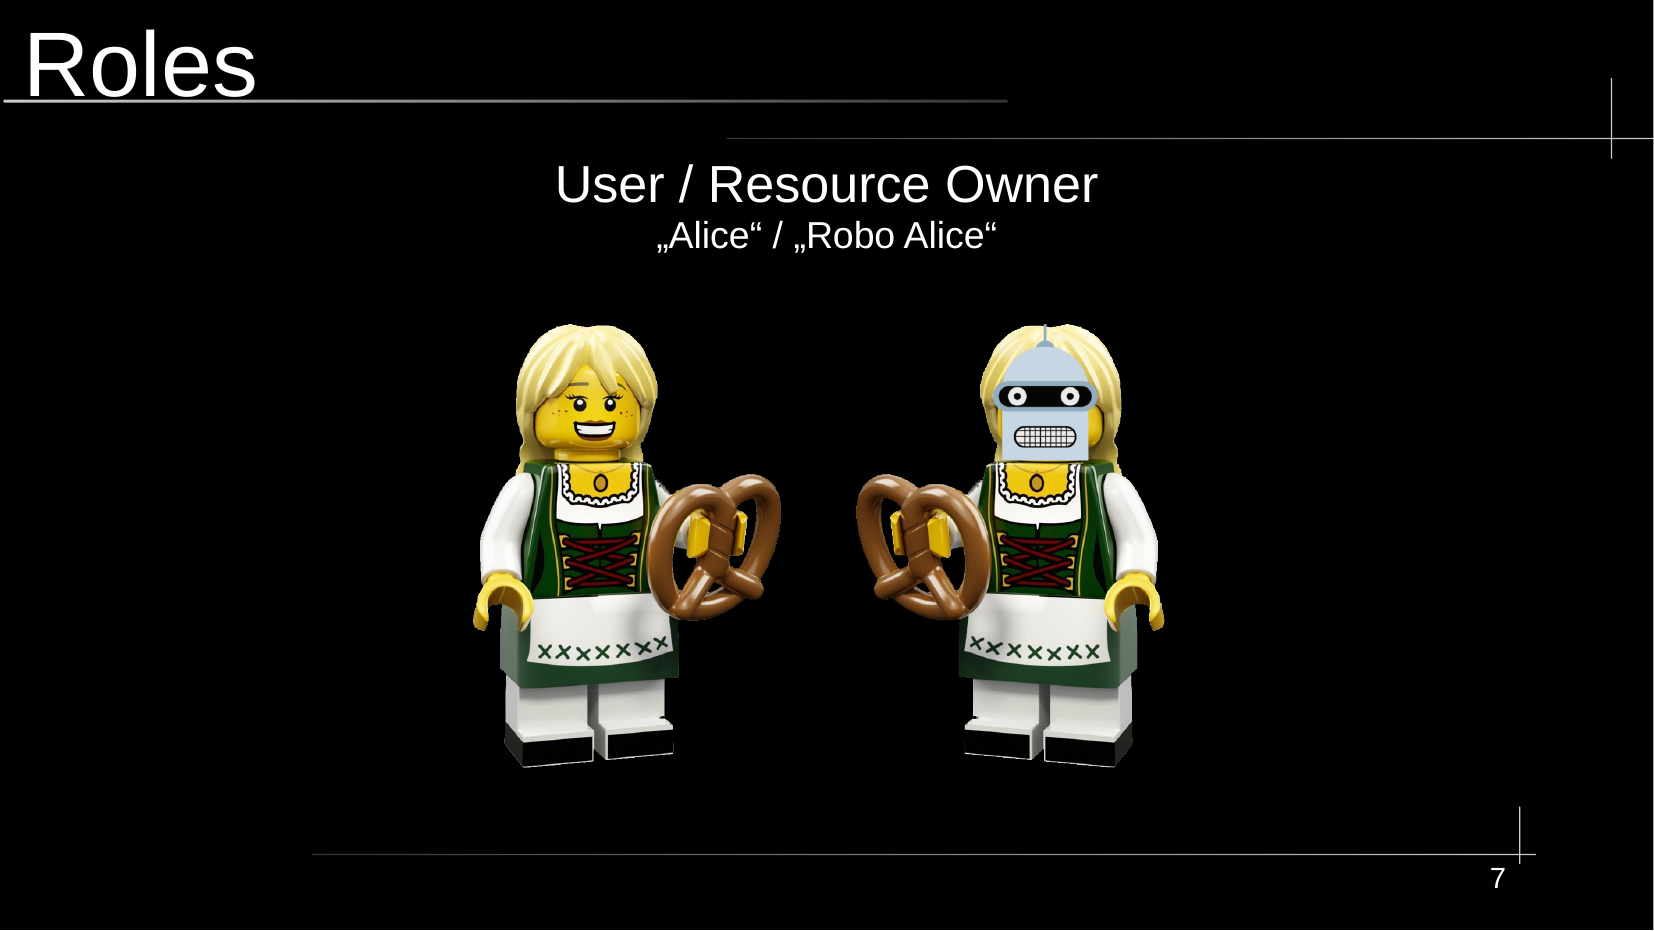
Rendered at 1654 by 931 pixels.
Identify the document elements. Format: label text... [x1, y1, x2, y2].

picture [472, 324, 781, 768]
picture [856, 324, 1165, 768]
text_box „Alice“ / „Robo Alice“ [641, 206, 1013, 264]
title Roles [23, 11, 1589, 119]
text_box User / Resource Owner [540, 147, 1114, 221]
